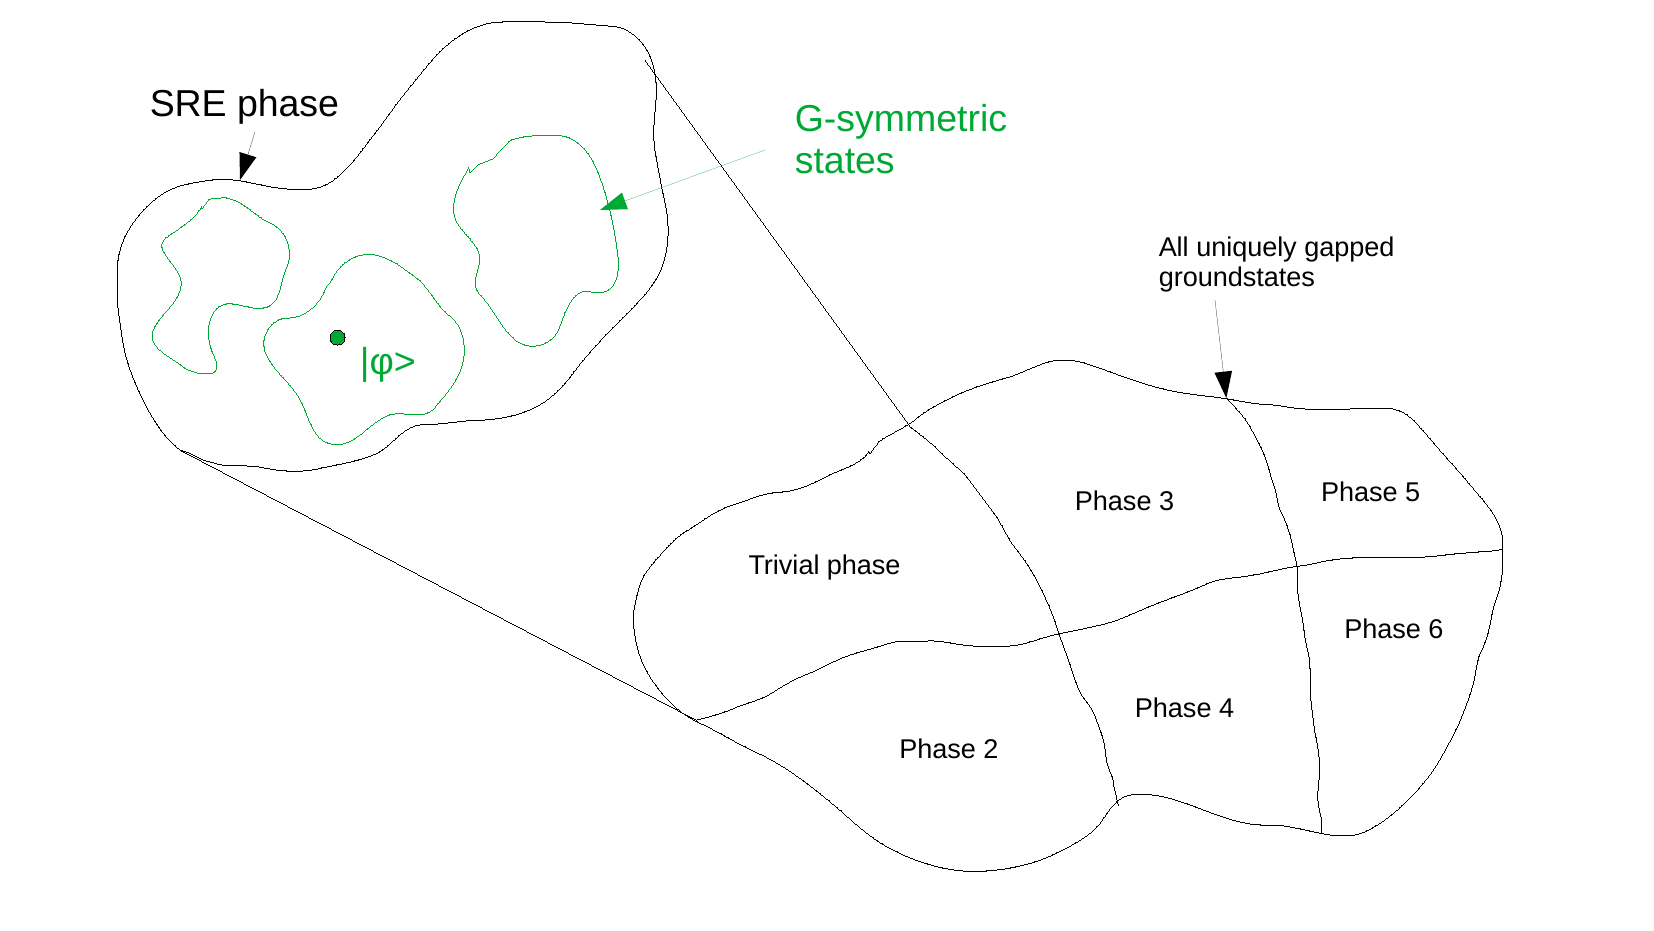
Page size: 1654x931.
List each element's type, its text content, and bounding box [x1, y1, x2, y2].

text_box All uniquely gapped groundstates [1143, 224, 1426, 301]
text_box Phase 2 [884, 726, 1015, 772]
text_box [330, 330, 345, 346]
text_box |φ> [345, 333, 466, 391]
text_box SRE phase [135, 75, 361, 132]
text_box G-symmetric states [780, 90, 1066, 189]
text_box Trivial phase [733, 542, 933, 603]
text_box Phase 5 [1306, 469, 1437, 515]
text_box Phase 3 [1060, 478, 1191, 524]
text_box Phase 4 [1120, 685, 1251, 731]
text_box Phase 6 [1329, 606, 1460, 652]
